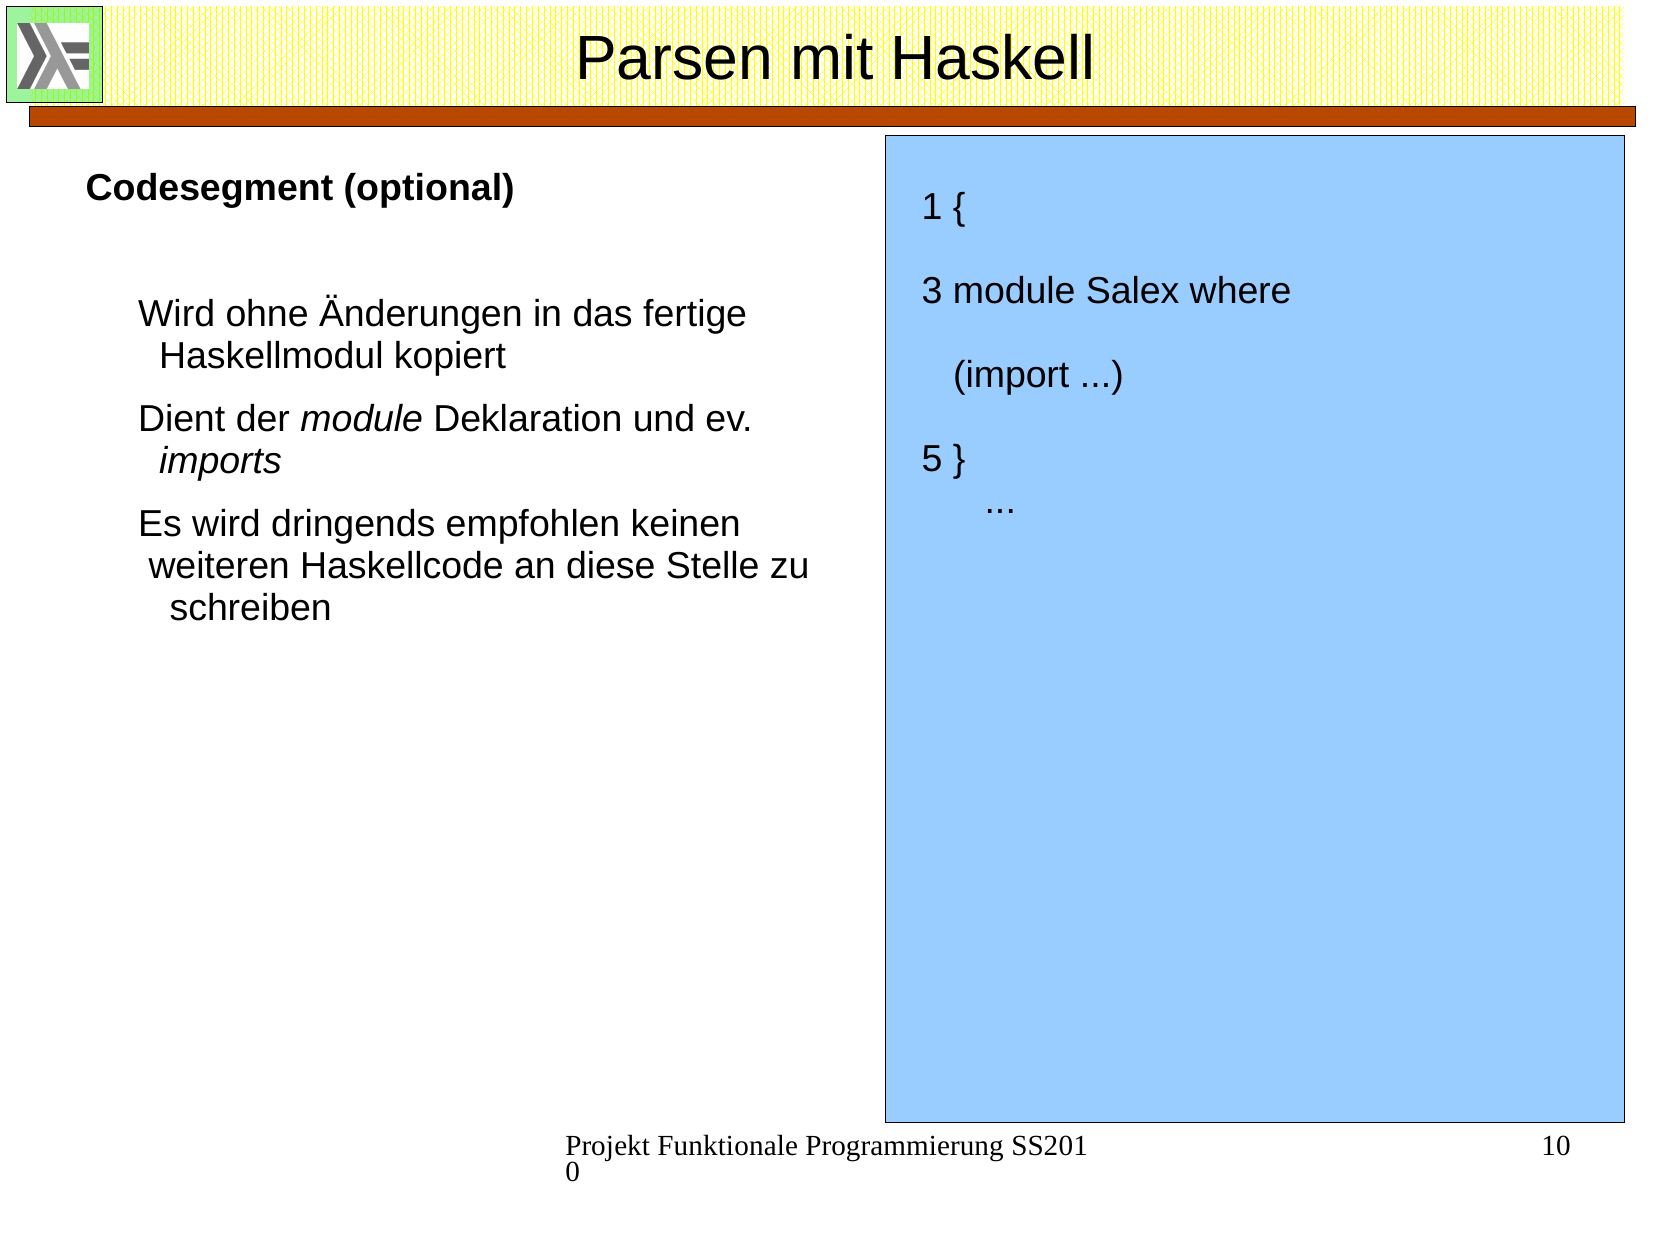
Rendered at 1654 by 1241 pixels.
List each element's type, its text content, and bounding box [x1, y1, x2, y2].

picture [17, 23, 89, 89]
text_box 1 { 3 module Salex where (import ...) 5 } ... [885, 135, 1625, 1123]
text_box [6, 5, 1636, 127]
text_box Codesegment (optional) Wird ohne Änderungen in das fertige Haskellmodul kopiert Dient der module Deklaration und ev. imports Es wird dringends empfohlen keinen weiteren Haskellcode an diese Stelle zu schreiben [70, 159, 839, 1182]
title Parsen mit Haskell [206, 15, 1465, 101]
